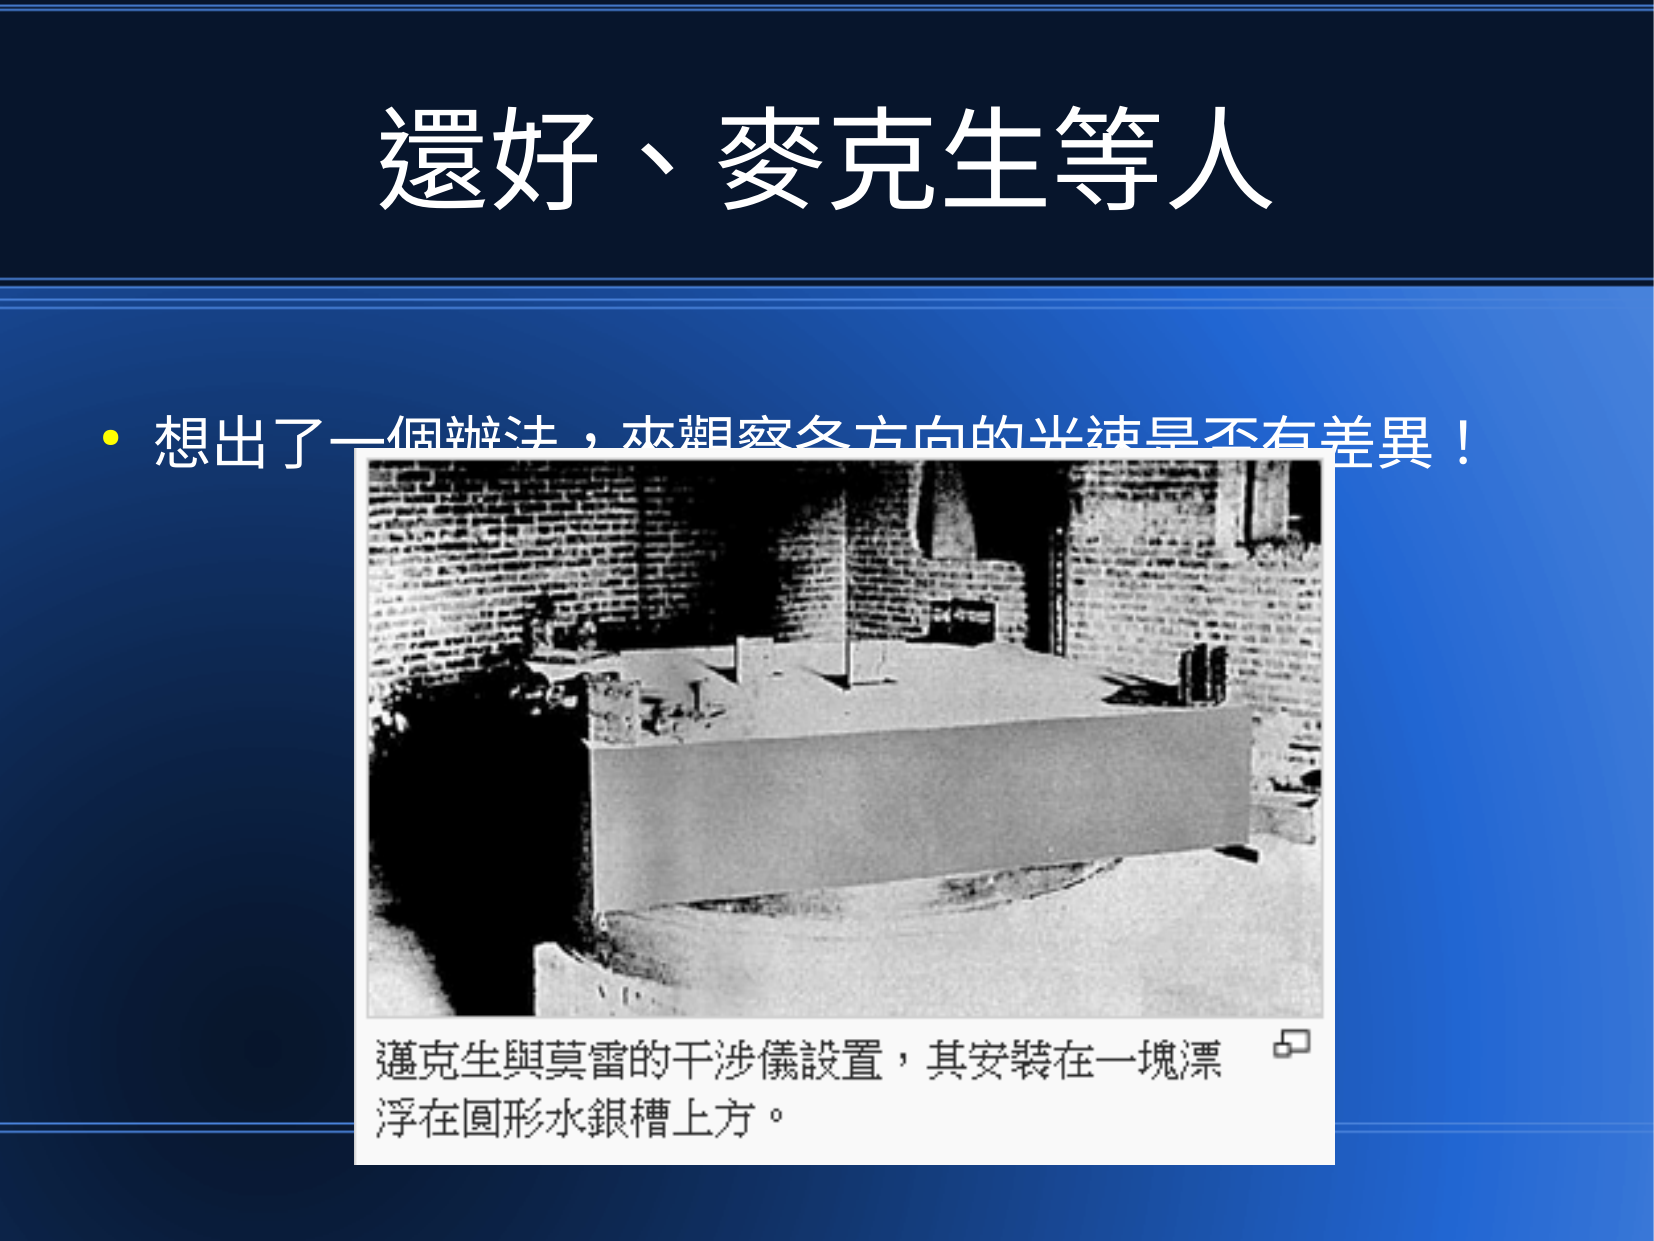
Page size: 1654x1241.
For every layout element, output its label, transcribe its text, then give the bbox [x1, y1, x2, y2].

title 還好、麥克生等人 [82, 49, 1571, 257]
list 想出了一個辦法，來觀察各方向的光速是否有差異！ [82, 355, 1571, 1241]
picture [354, 448, 1335, 1165]
picture [0, 0, 1654, 1241]
